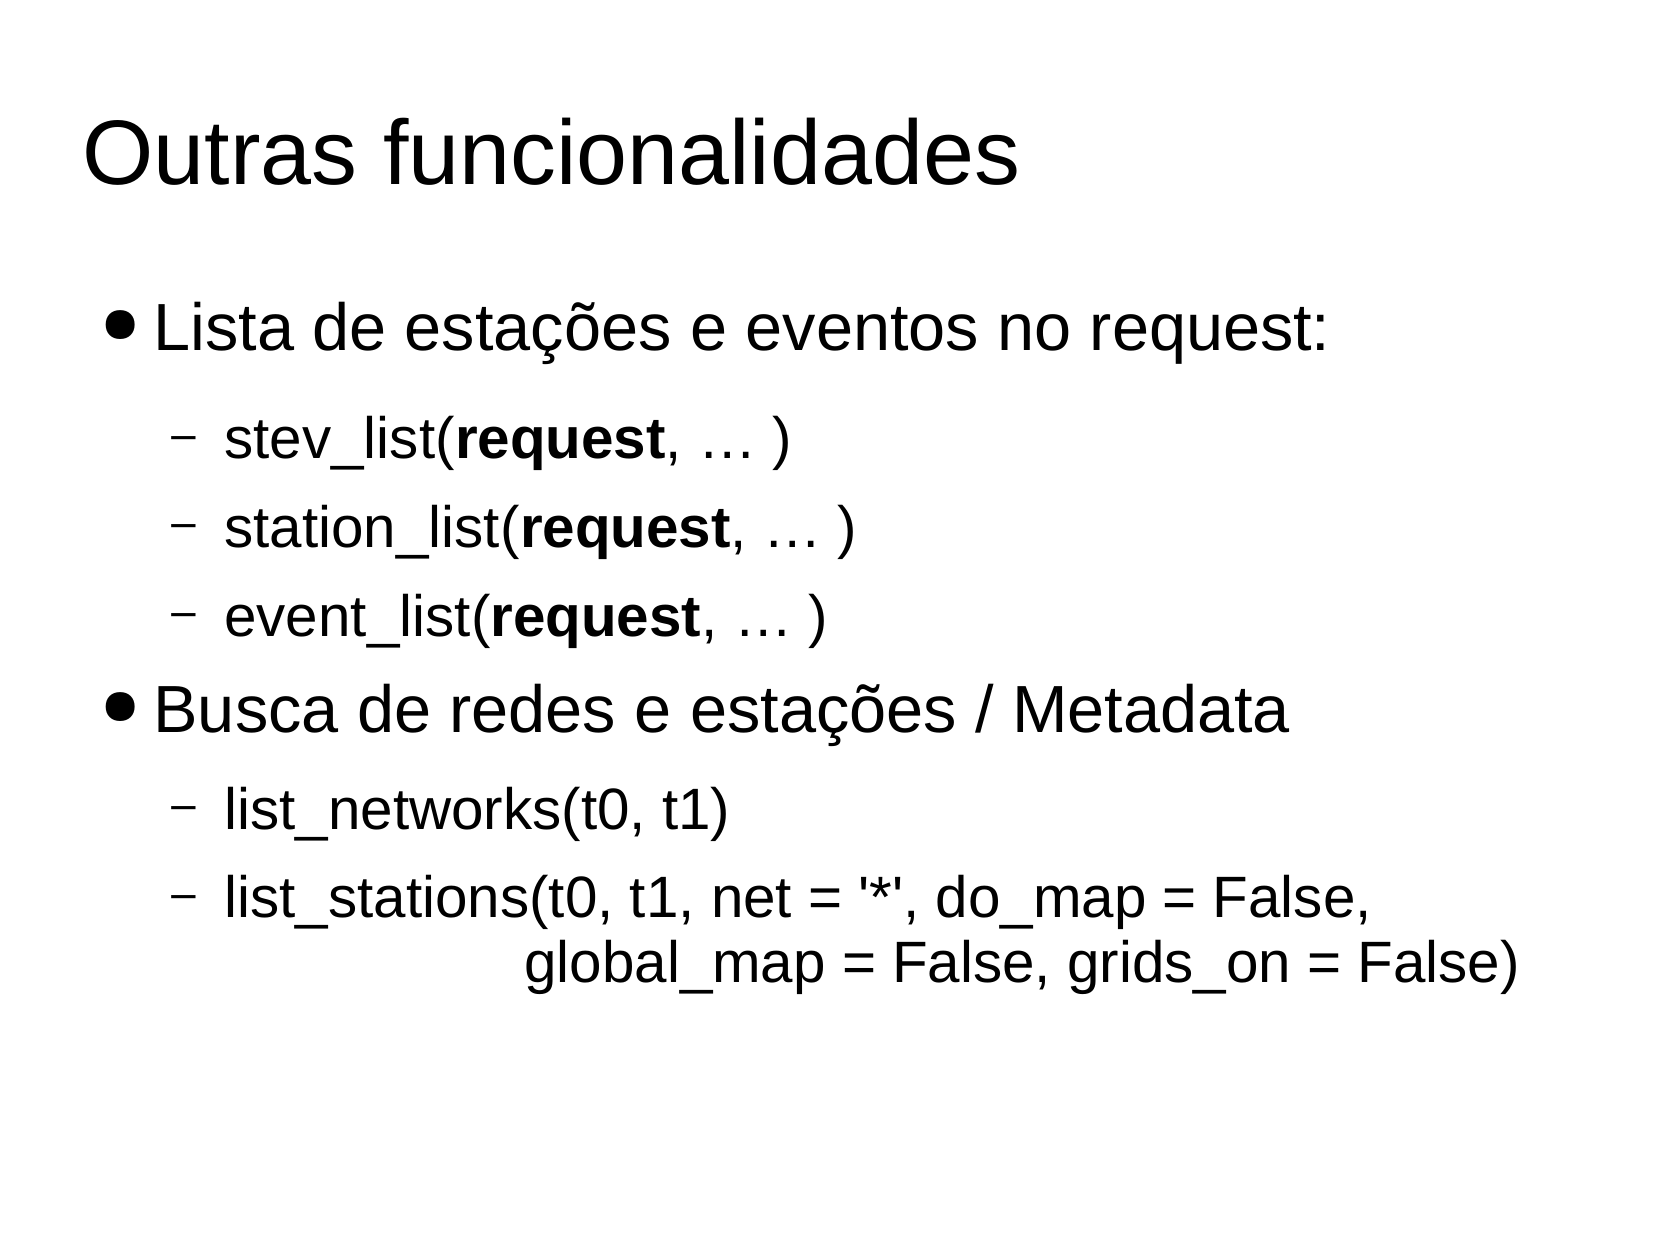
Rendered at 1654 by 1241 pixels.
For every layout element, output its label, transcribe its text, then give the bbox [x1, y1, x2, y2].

list Lista de estações e eventos no request: stev_list(request, … ) station_list(request, … ) event_list(request, … ) Busca de redes e estações / Metadata list_networks(t0, t1) list_stations(t0, t1, net = '*', do_map = False, global_map = False, grids_on = False) [82, 290, 1571, 1188]
title Outras funcionalidades [82, 49, 1571, 257]
